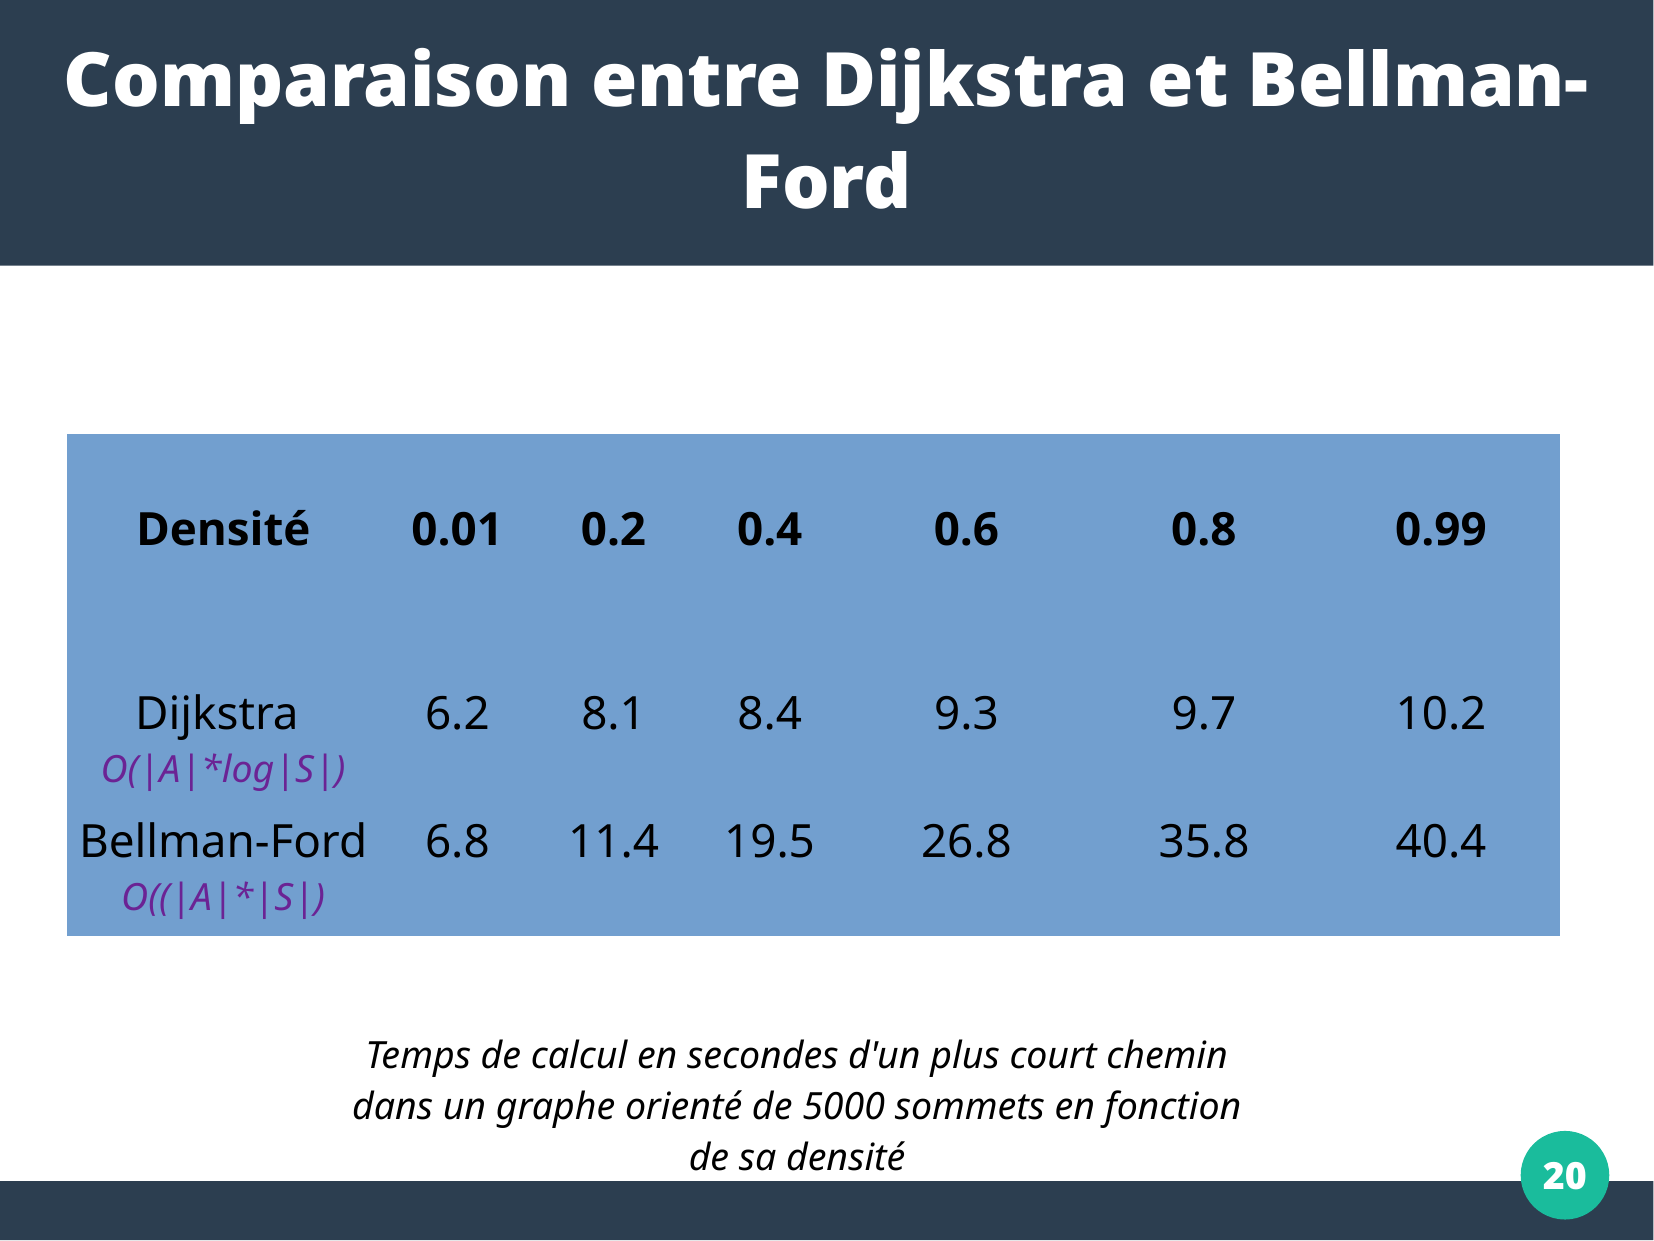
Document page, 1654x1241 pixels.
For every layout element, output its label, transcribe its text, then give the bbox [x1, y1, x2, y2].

table_cell Bellman-Ford O((|A|*|S|) [67, 808, 379, 936]
table_cell 11.4 [535, 808, 692, 936]
table_cell 6.2 [379, 680, 535, 808]
table_header Densité [67, 434, 379, 680]
table_cell 40.4 [1323, 808, 1560, 936]
table_header 0.99 [1323, 434, 1560, 680]
table_header 0.8 [1085, 434, 1323, 680]
text_box Temps de calcul en secondes d'un plus court chemin dans un graphe orienté de 5000 sommets en fonction de sa densité [318, 1020, 1276, 1170]
table_cell 9.3 [848, 680, 1085, 808]
table_header 0.2 [535, 434, 692, 680]
table_cell 9.7 [1085, 680, 1323, 808]
table_header 0.6 [848, 434, 1085, 680]
table_cell 10.2 [1323, 680, 1560, 808]
table_cell 19.5 [692, 808, 848, 936]
table_cell 8.4 [692, 680, 848, 808]
table_cell Dijkstra O(|A|*log|S|) [67, 680, 379, 808]
title Comparaison entre Dijkstra et Bellman-Ford [59, 49, 1595, 207]
table_header 0.4 [692, 434, 848, 680]
table_cell 26.8 [848, 808, 1085, 936]
table_header 0.01 [379, 434, 535, 680]
table_cell 6.8 [379, 808, 535, 936]
table_cell 35.8 [1085, 808, 1323, 936]
table_cell 8.1 [535, 680, 692, 808]
